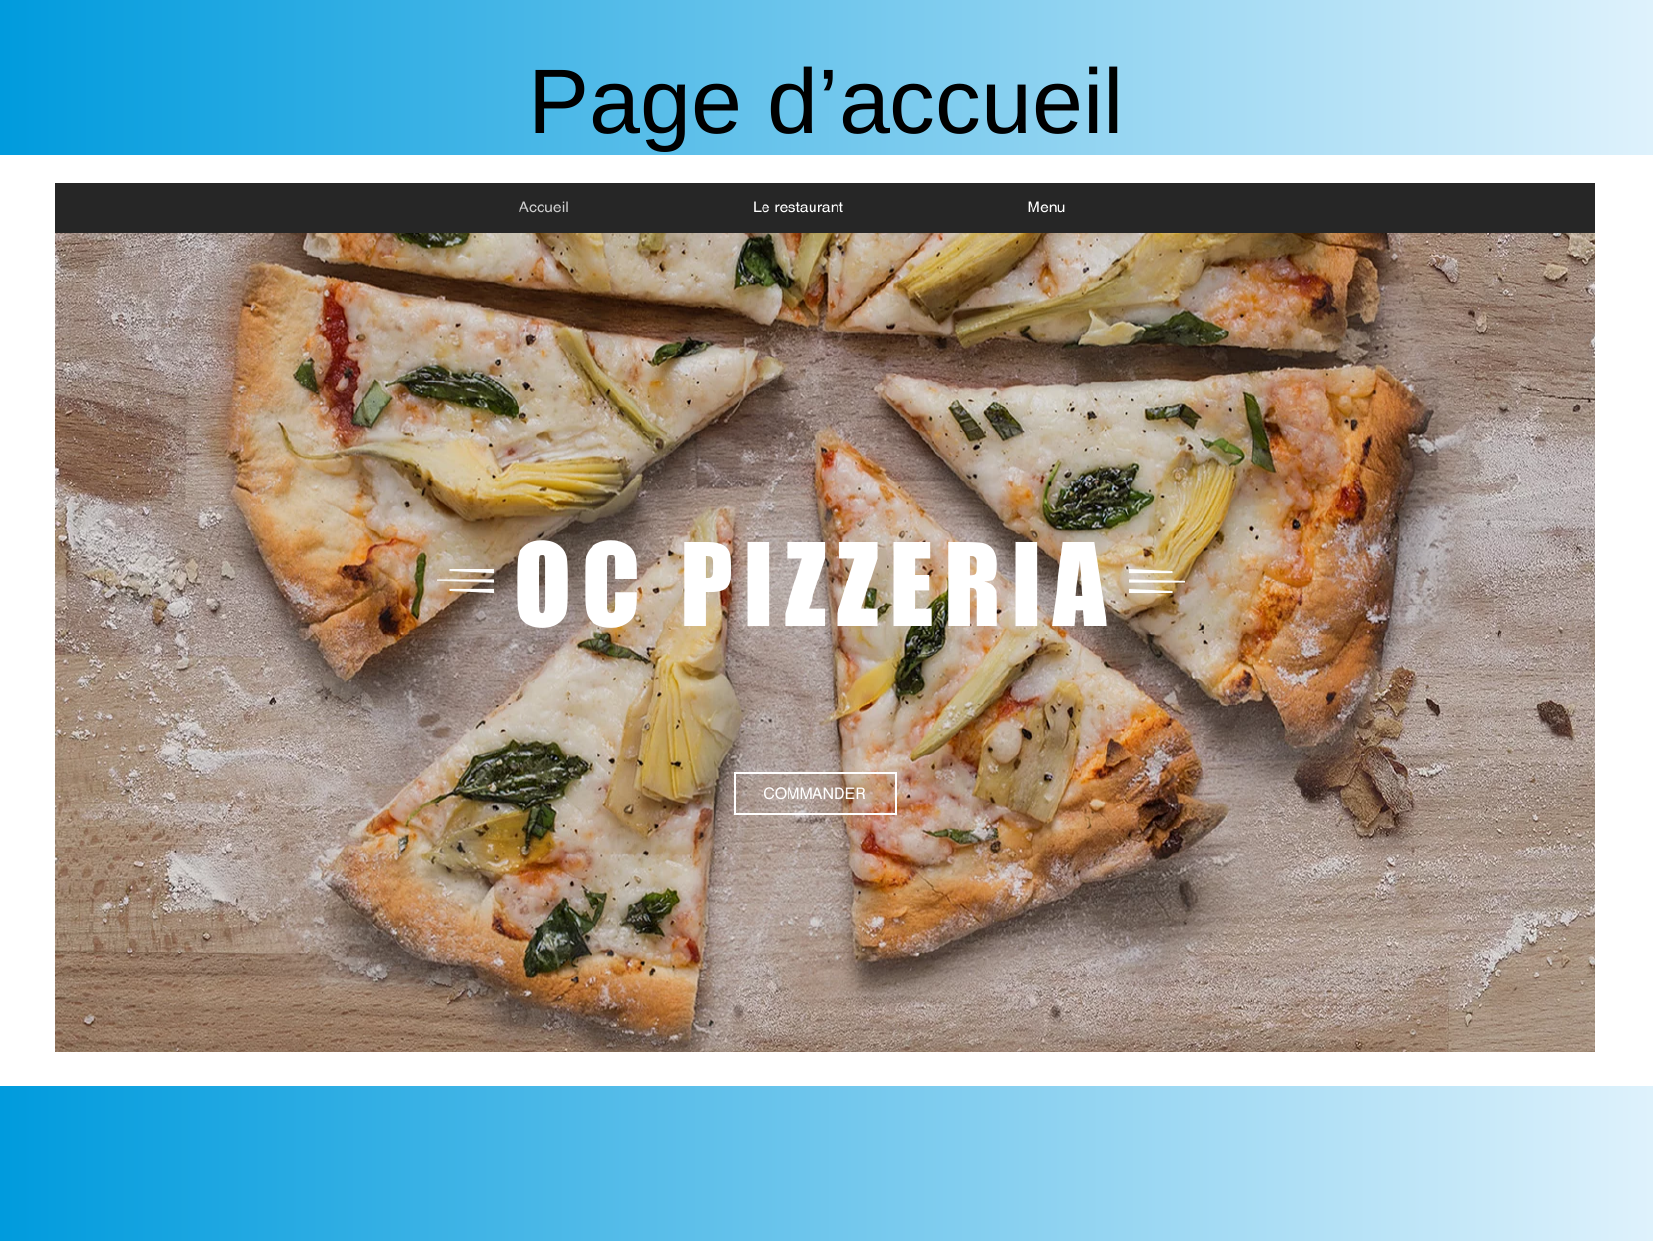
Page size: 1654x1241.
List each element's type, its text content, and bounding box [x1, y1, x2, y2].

title Page d’accueil [82, 49, 1571, 155]
picture [55, 183, 1595, 1052]
